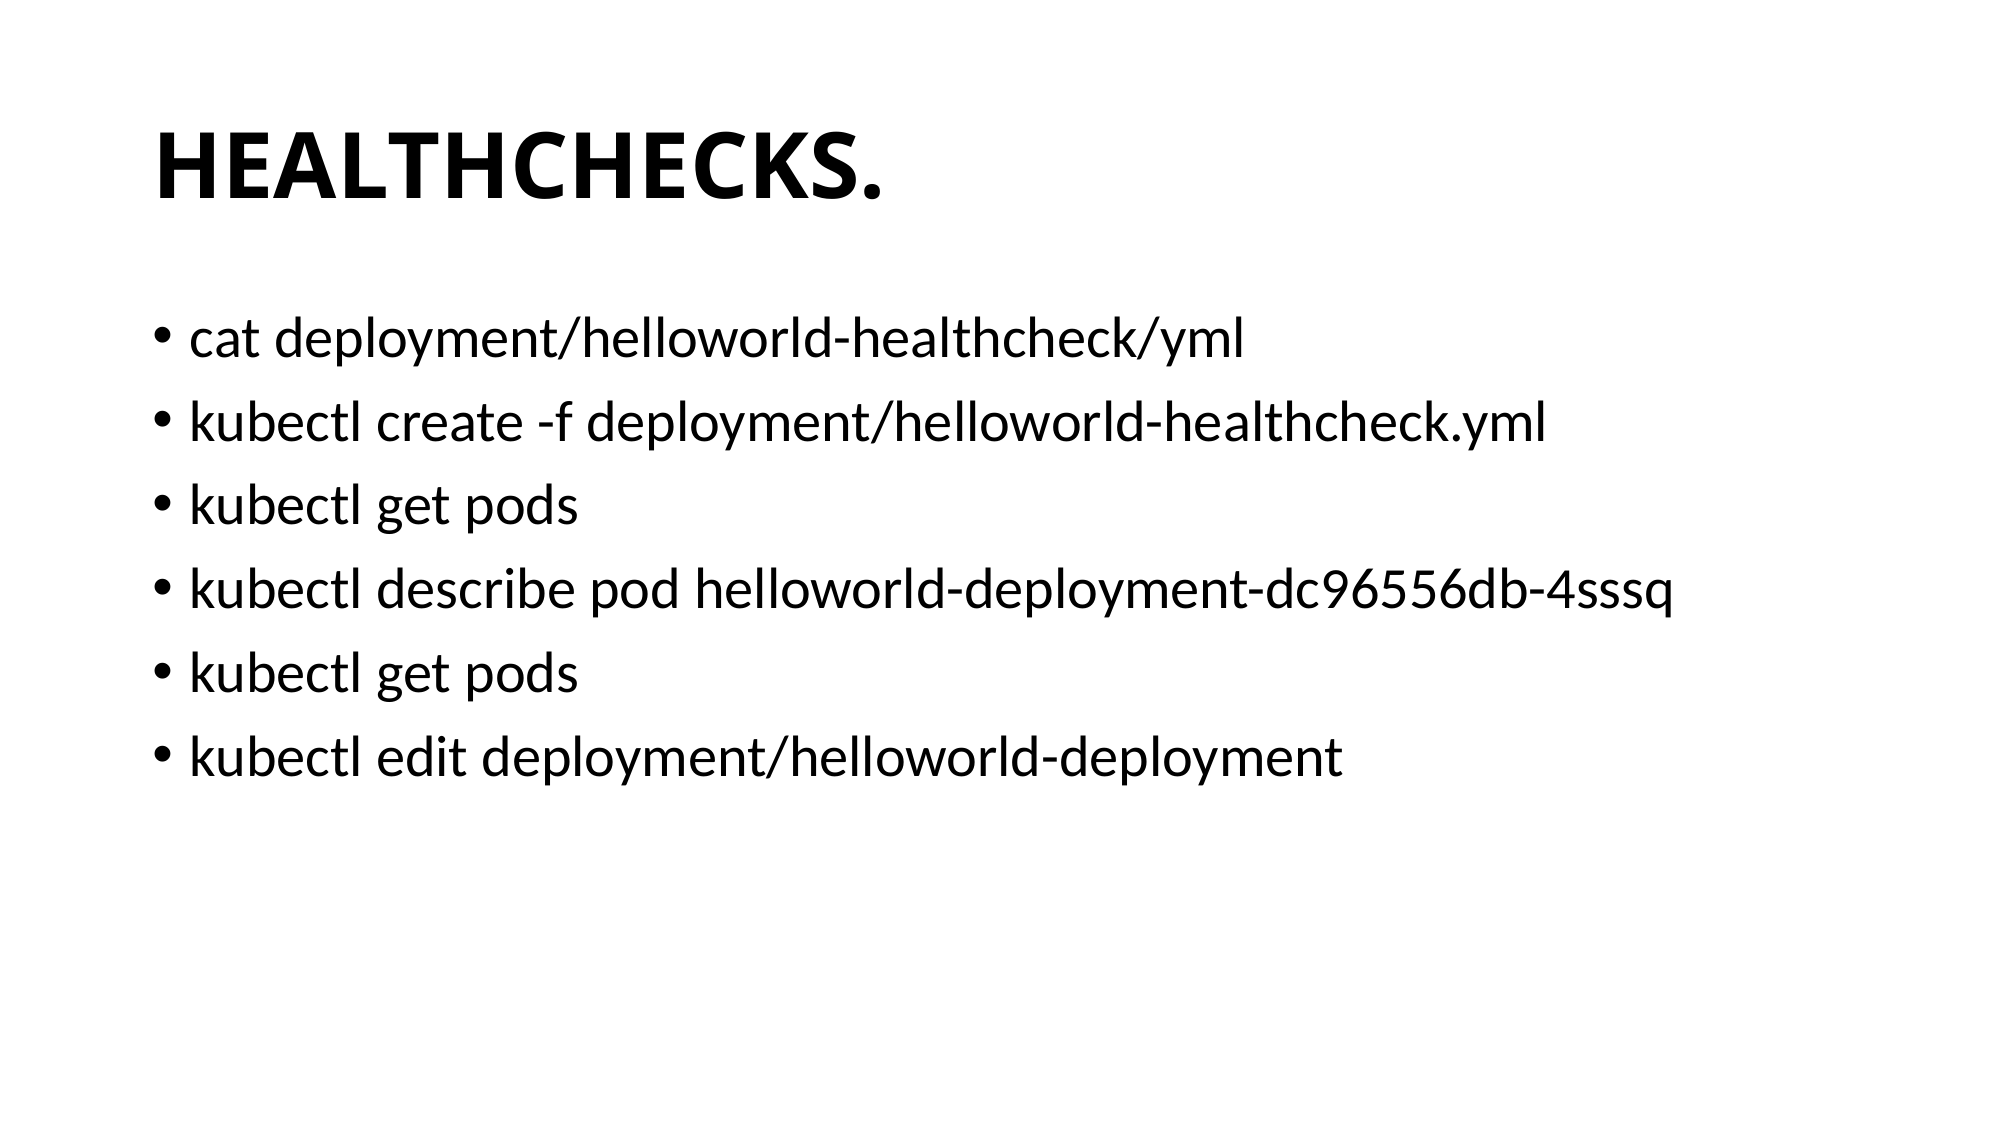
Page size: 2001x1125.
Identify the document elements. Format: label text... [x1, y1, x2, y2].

title HEALTHCHECKS. [137, 59, 1863, 278]
list cat deployment/helloworld-healthcheck/yml kubectl create -f deployment/helloworld-healthcheck.yml kubectl get pods kubectl describe pod helloworld-deployment-dc96556db-4sssq kubectl get pods kubectl edit deployment/helloworld-deployment [137, 299, 1863, 1014]
